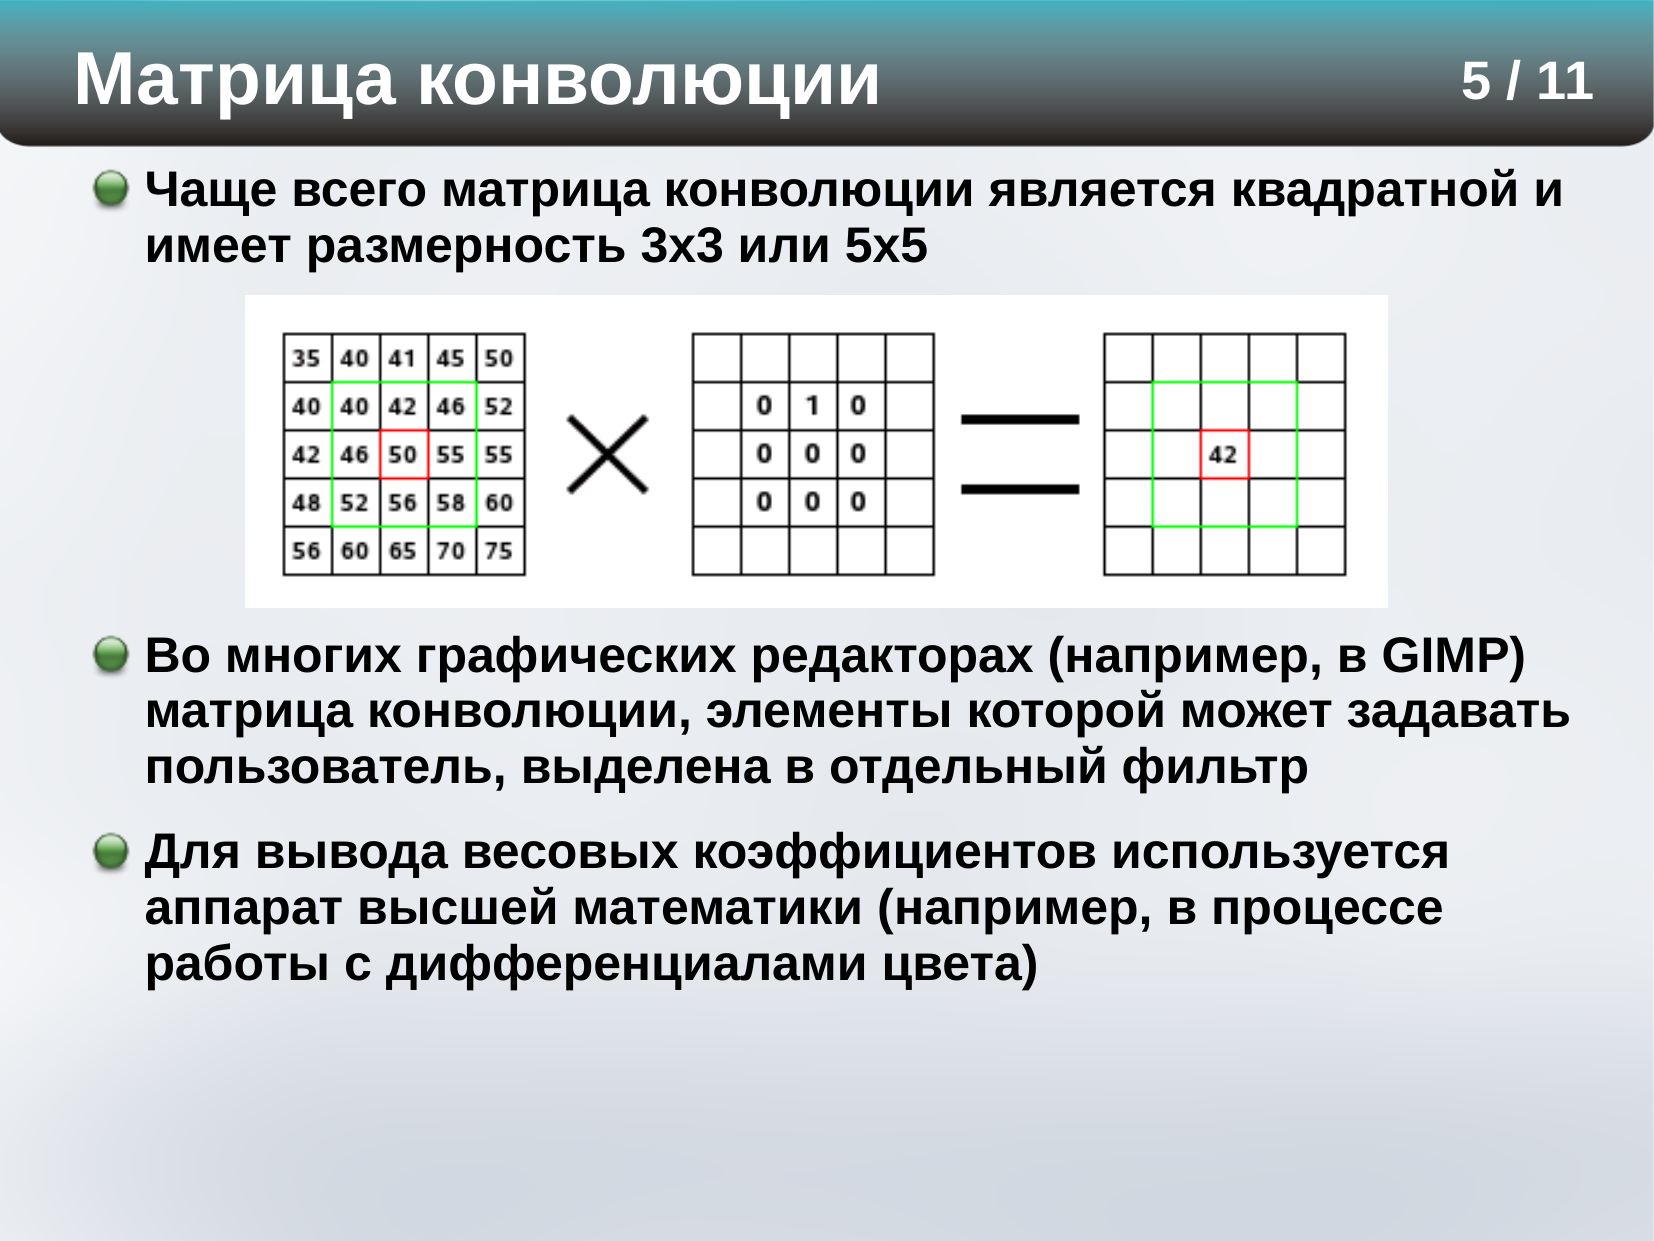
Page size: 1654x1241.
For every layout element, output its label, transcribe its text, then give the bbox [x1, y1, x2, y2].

text_box Чаще всего матрица конволюции является квадратной и имеет размерность 3х3 или 5х5 Во многих графических редакторах (например, в GIMP) матрица конволюции, элементы которой может задавать пользователь, выделена в отдельный фильтр Для вывода весовых коэффициентов используется аппарат высшей математики (например, в процессе работы с дифференциалами цвета) [70, 153, 1595, 999]
text_box Матрица конволюции [59, 29, 1418, 129]
picture [245, 295, 1388, 608]
text_box 7 / 11 [1446, 42, 1654, 179]
picture [0, 0, 1654, 1241]
